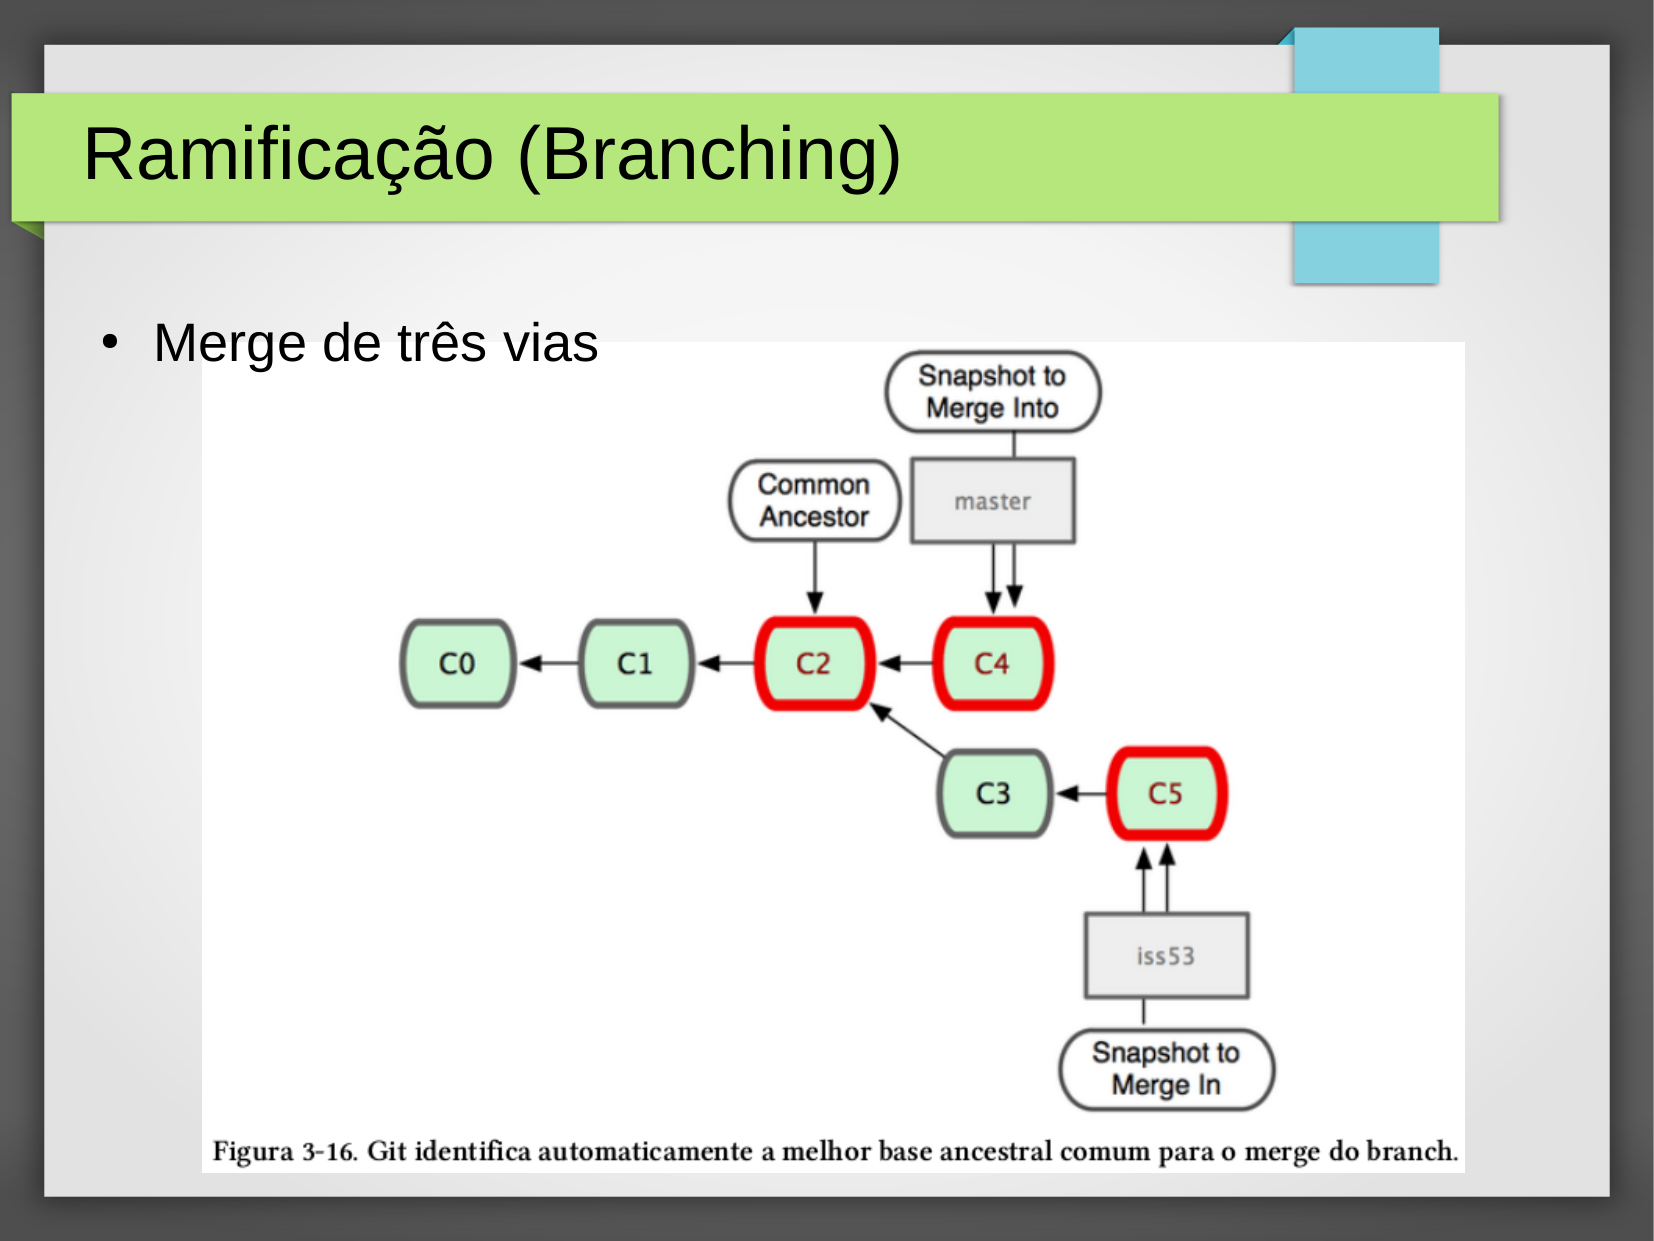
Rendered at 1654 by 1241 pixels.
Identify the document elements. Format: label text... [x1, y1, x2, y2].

list Merge de três vias [82, 295, 1571, 390]
picture [0, 0, 1654, 1241]
title Ramificação (Branching) [82, 94, 1264, 213]
